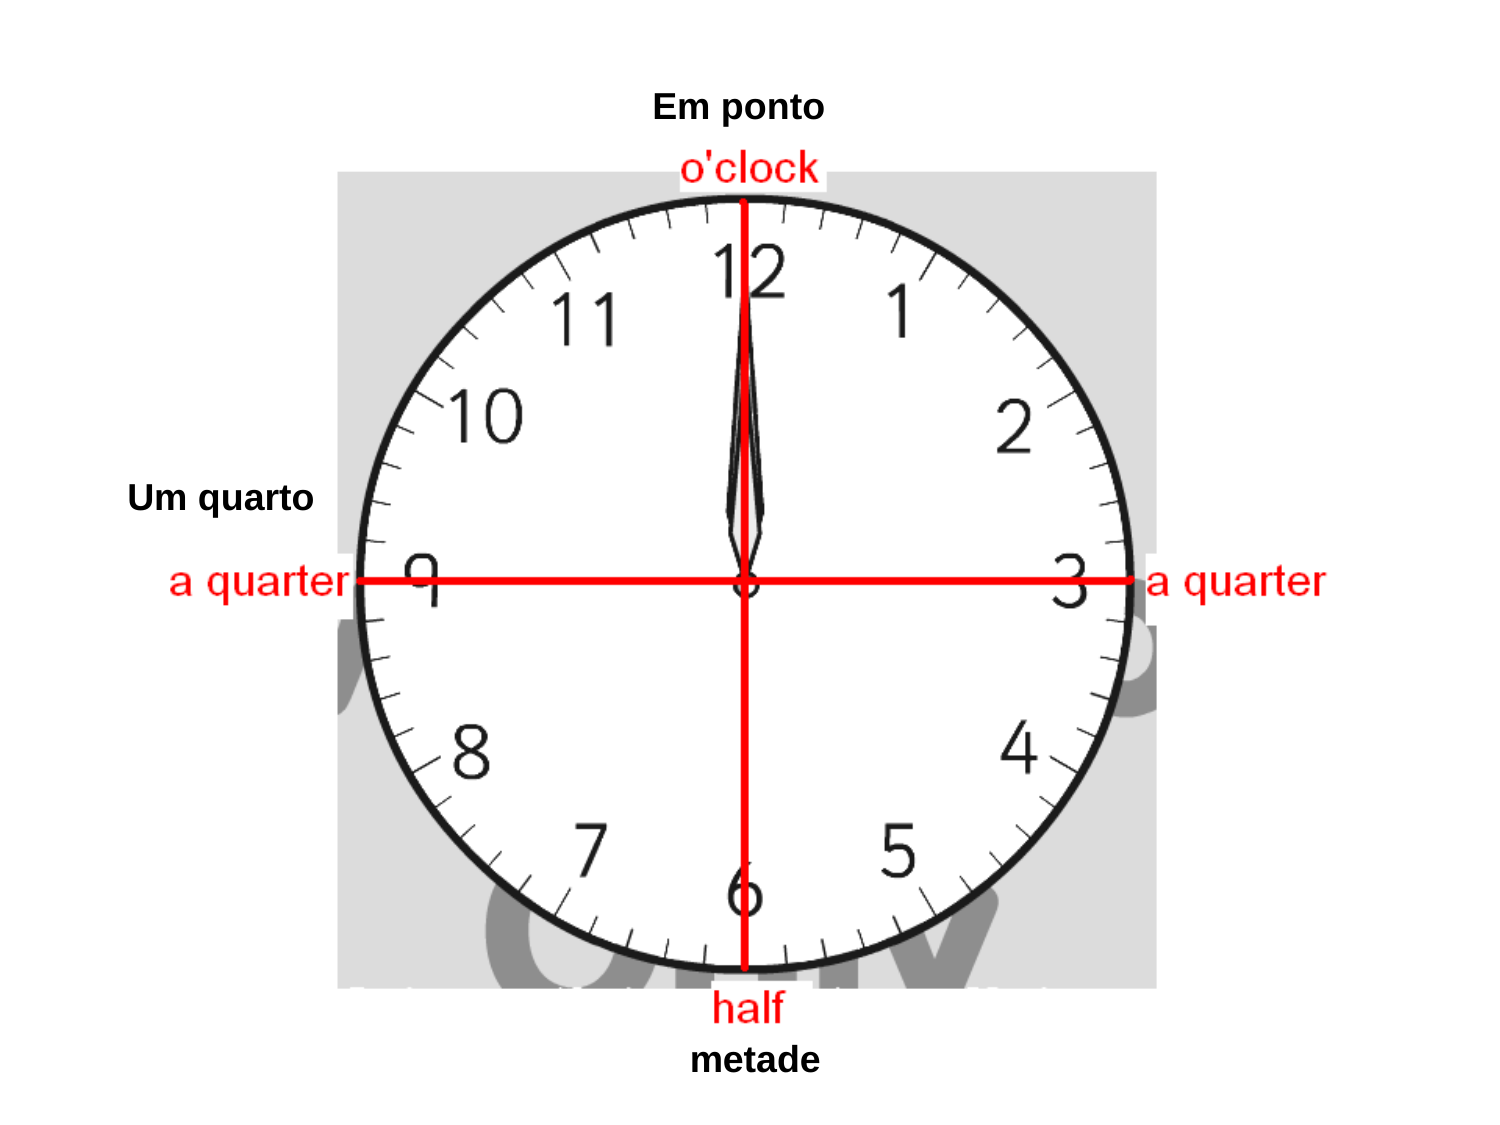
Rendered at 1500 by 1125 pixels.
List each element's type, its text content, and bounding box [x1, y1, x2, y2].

text_box Em ponto [637, 75, 901, 135]
text_box Um quarto [112, 465, 338, 526]
picture [169, 75, 1332, 1050]
text_box metade [674, 1027, 938, 1088]
